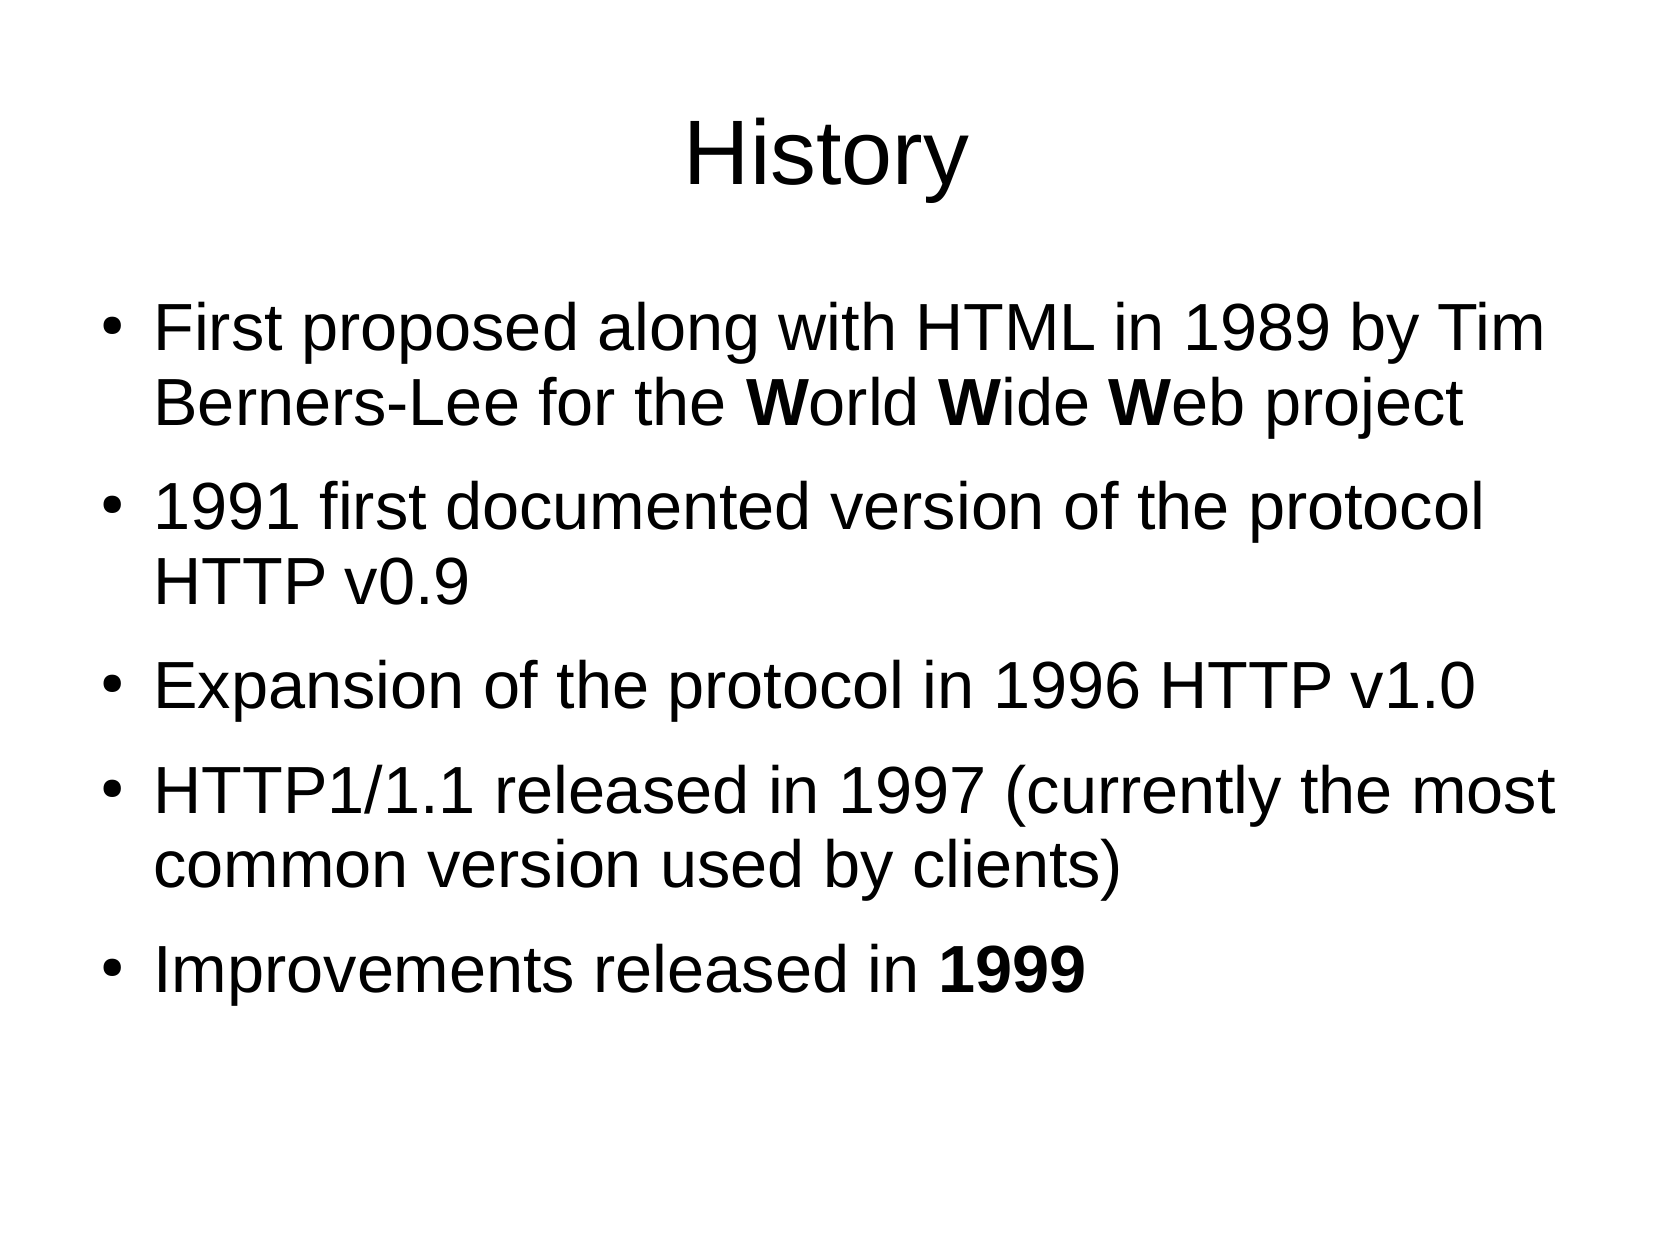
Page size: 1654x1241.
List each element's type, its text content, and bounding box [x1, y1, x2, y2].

list First proposed along with HTML in 1989 by Tim Berners-Lee for the World Wide Web project 1991 first documented version of the protocol HTTP v0.9 Expansion of the protocol in 1996 HTTP v1.0 HTTP1/1.1 released in 1997 (currently the most common version used by clients) Improvements released in 1999 [82, 290, 1571, 1010]
title History [82, 49, 1571, 257]
